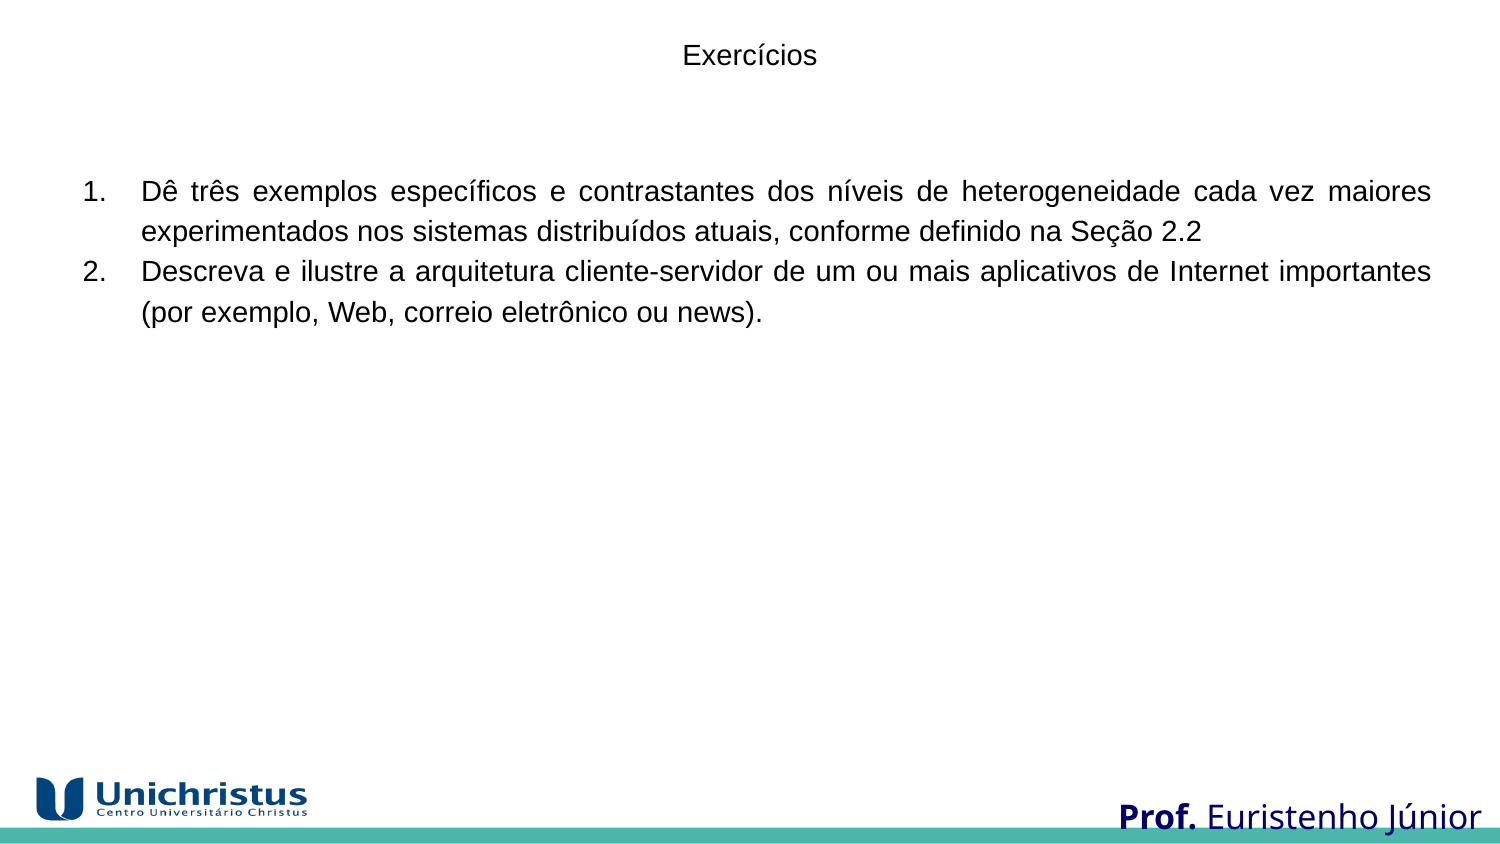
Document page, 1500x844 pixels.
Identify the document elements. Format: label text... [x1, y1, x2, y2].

picture [32, 775, 311, 822]
list Dê três exemplos específicos e contrastantes dos níveis de heterogeneidade cada vez maiores experimentados nos sistemas distribuídos atuais, conforme definido na Seção 2.2 Descreva e ilustre a arquitetura cliente-servidor de um ou mais aplicativos de Internet importantes (por exemplo, Web, correio eletrônico ou news). [51, 152, 1449, 750]
title Exercícios [51, 20, 1449, 137]
